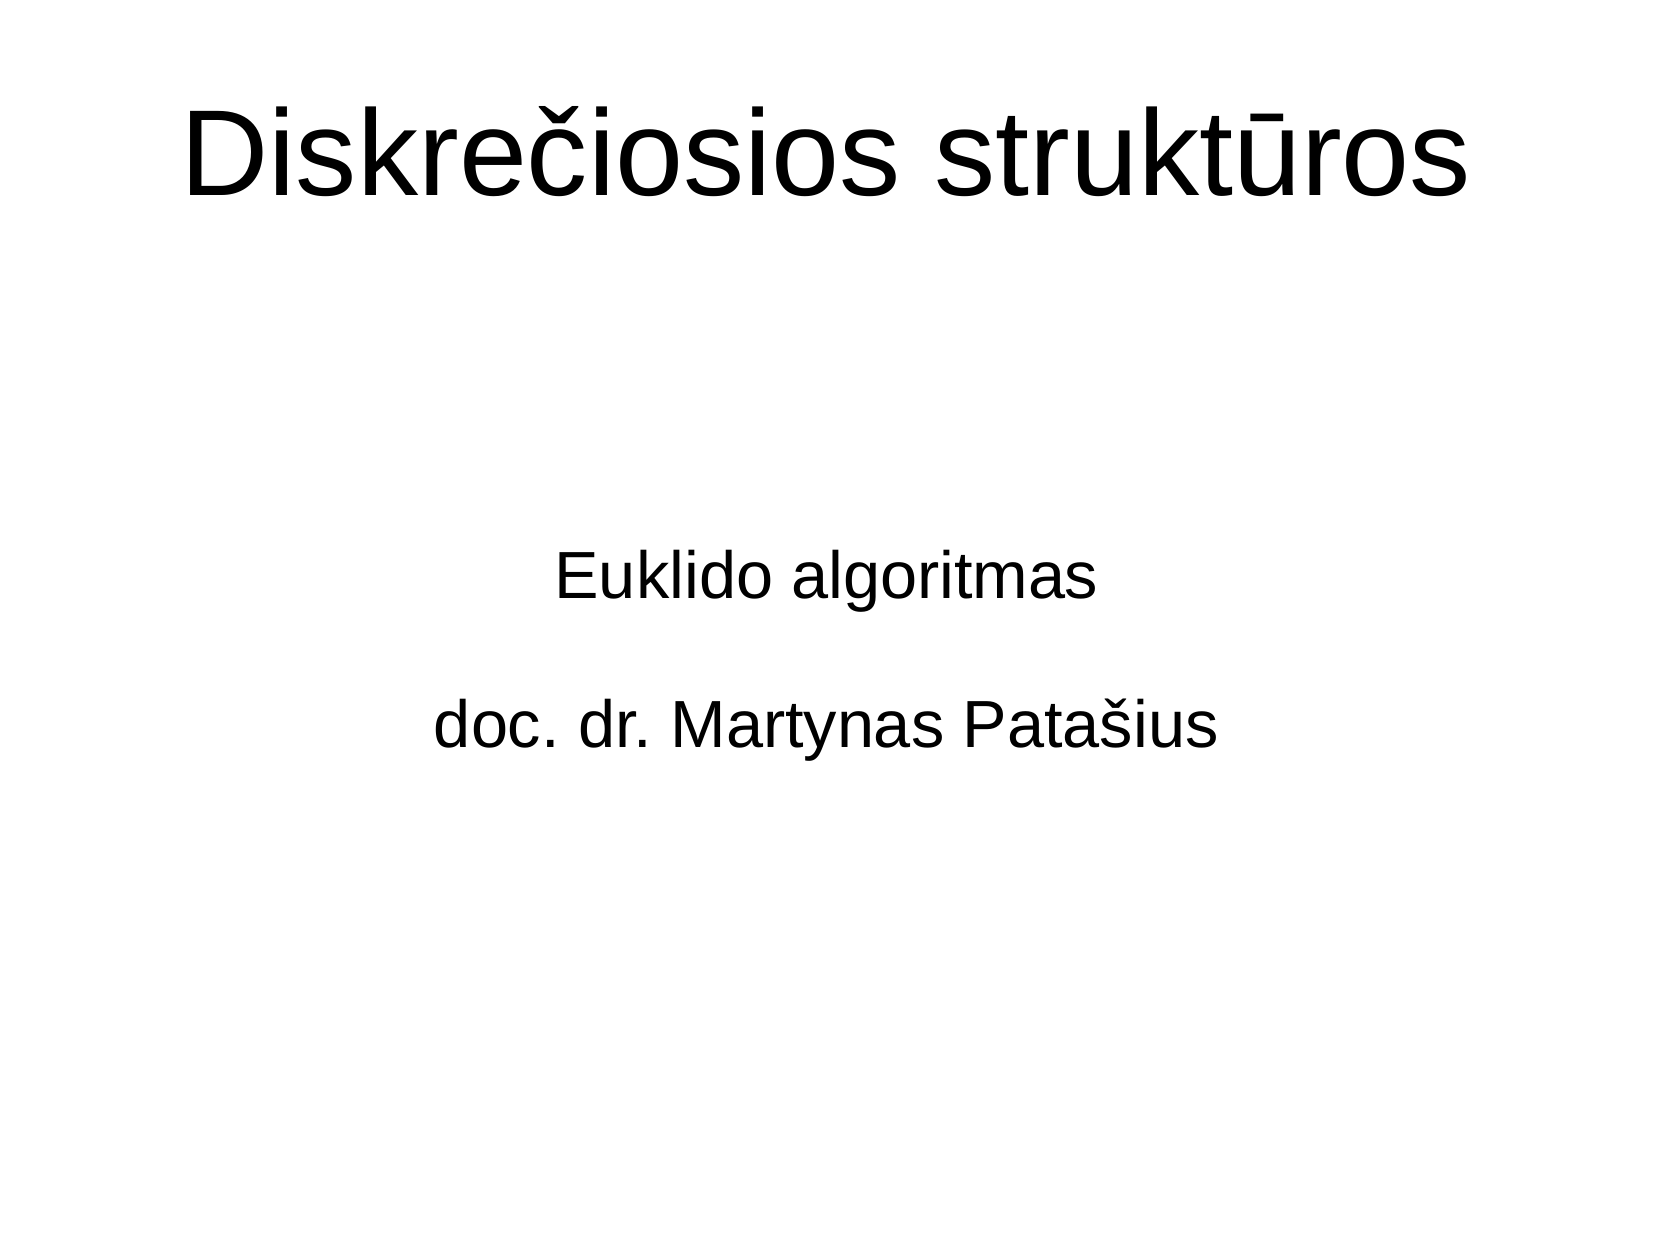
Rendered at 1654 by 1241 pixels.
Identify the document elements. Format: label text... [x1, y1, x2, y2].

title Diskrečiosios struktūros [82, 49, 1571, 257]
subtitle Euklido algoritmas doc. dr. Martynas Patašius [82, 290, 1571, 1010]
